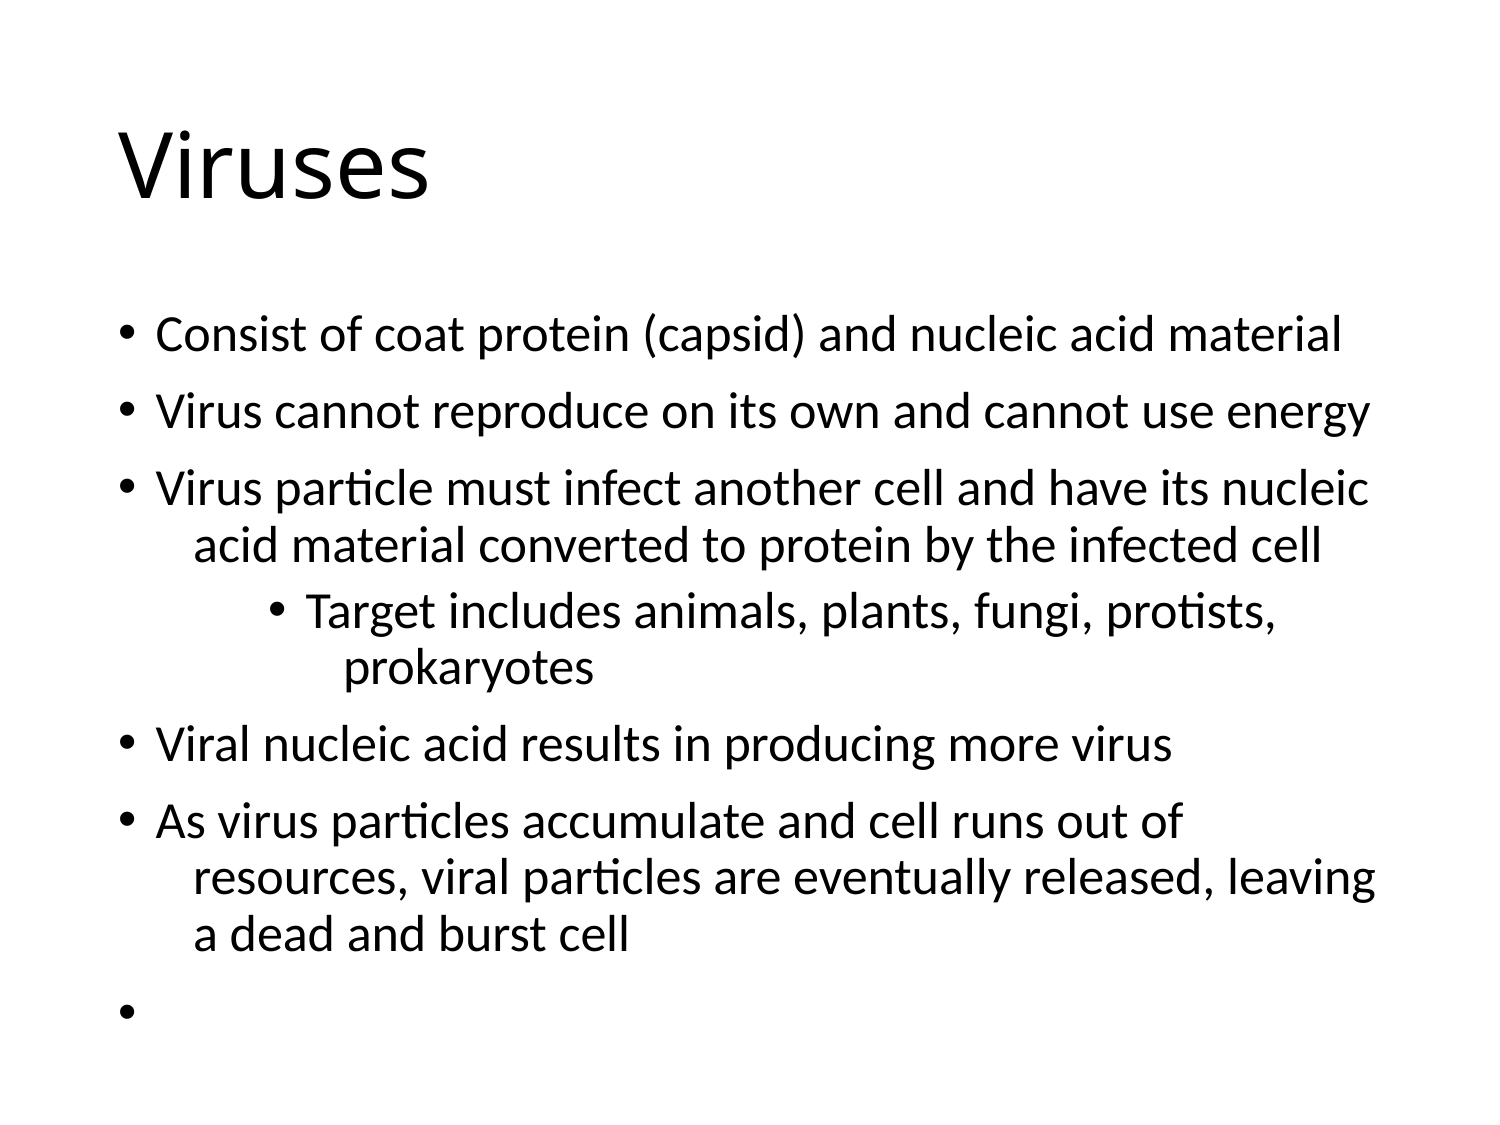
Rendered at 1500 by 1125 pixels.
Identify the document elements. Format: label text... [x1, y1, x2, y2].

list Consist of coat protein (capsid) and nucleic acid material Virus cannot reproduce on its own and cannot use energy Virus particle must infect another cell and have its nucleic acid material converted to protein by the infected cell Target includes animals, plants, fungi, protists, prokaryotes Viral nucleic acid results in producing more virus As virus particles accumulate and cell runs out of resources, viral particles are eventually released, leaving a dead and burst cell [103, 299, 1397, 1014]
title Viruses [103, 59, 1397, 278]
